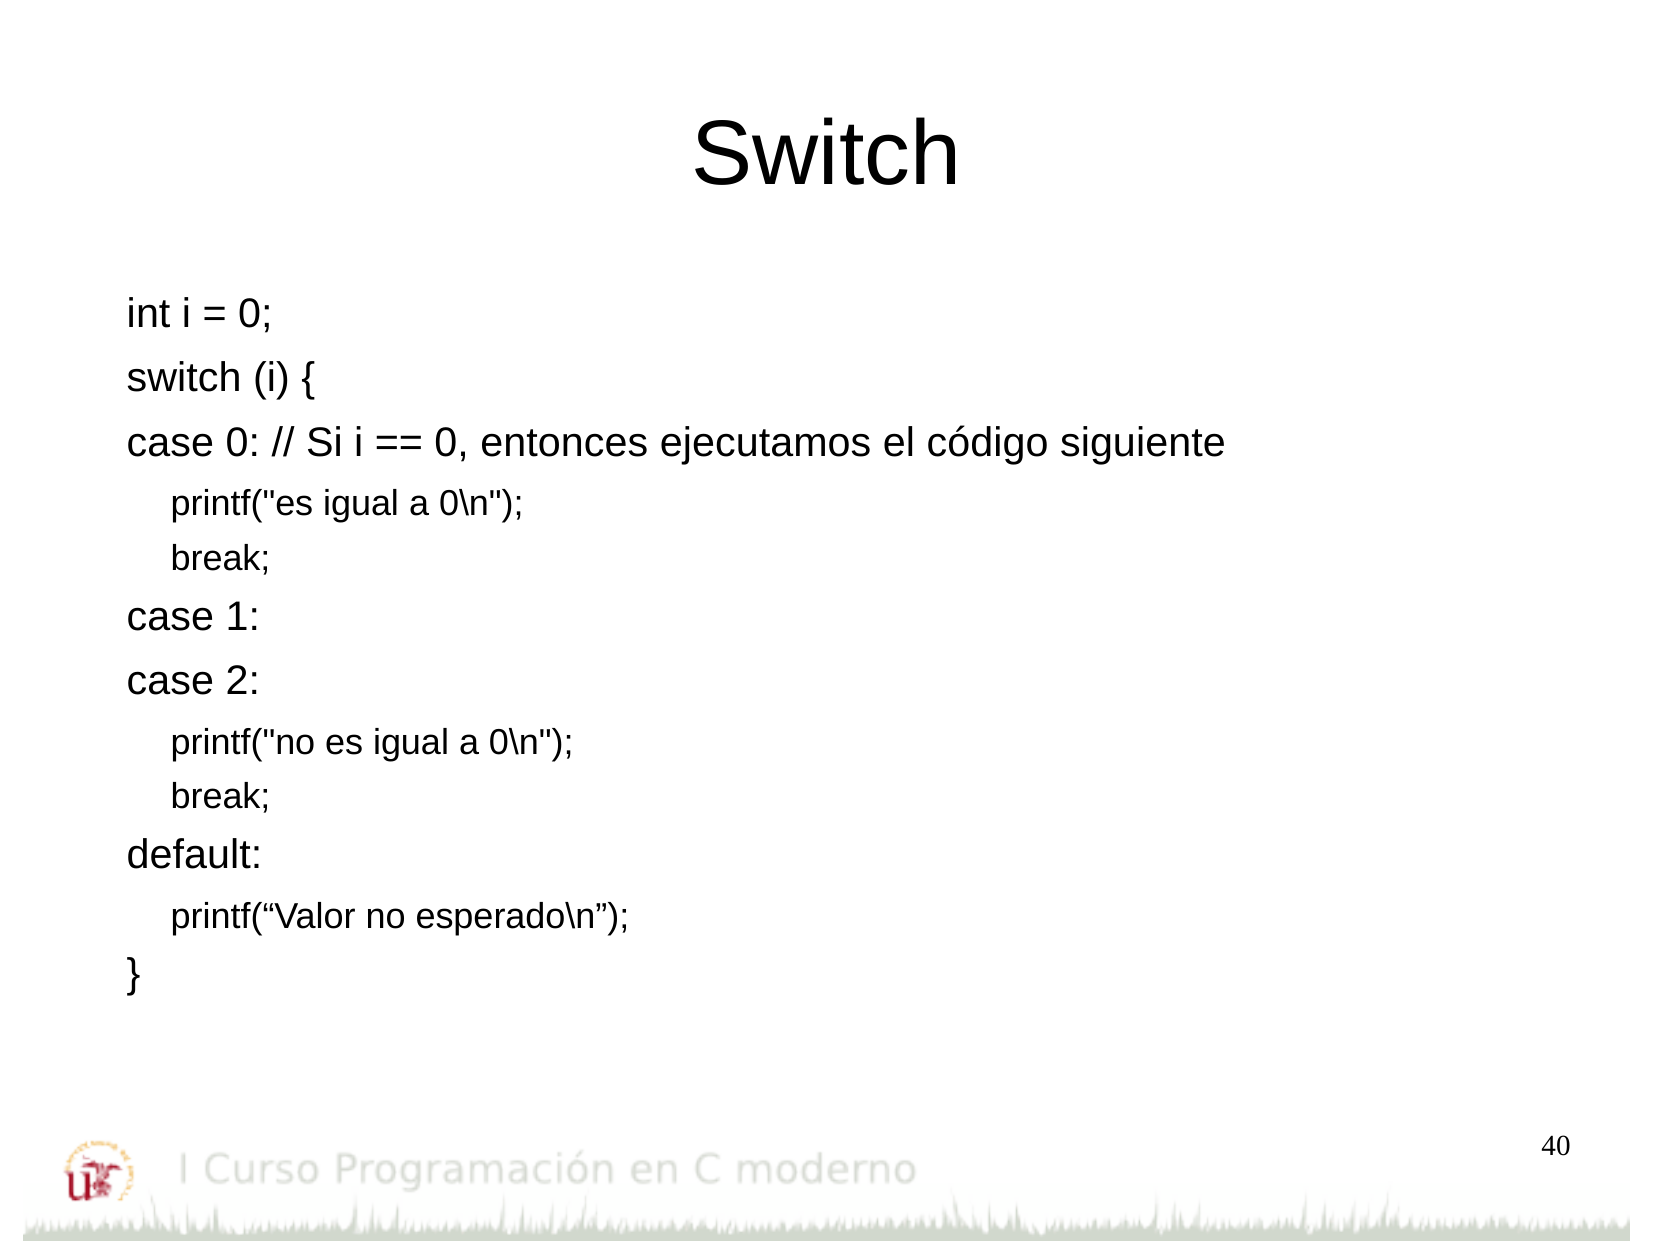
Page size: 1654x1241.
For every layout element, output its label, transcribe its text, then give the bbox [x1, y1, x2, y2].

picture [23, 1136, 1630, 1241]
list int i = 0; switch (i) { case 0: // Si i == 0, entonces ejecutamos el código siguiente printf("es igual a 0\n"); break; case 1: case 2: printf("no es igual a 0\n"); break; default: printf(“Valor no esperado\n”); } [82, 290, 1538, 1010]
title Switch [82, 49, 1571, 257]
